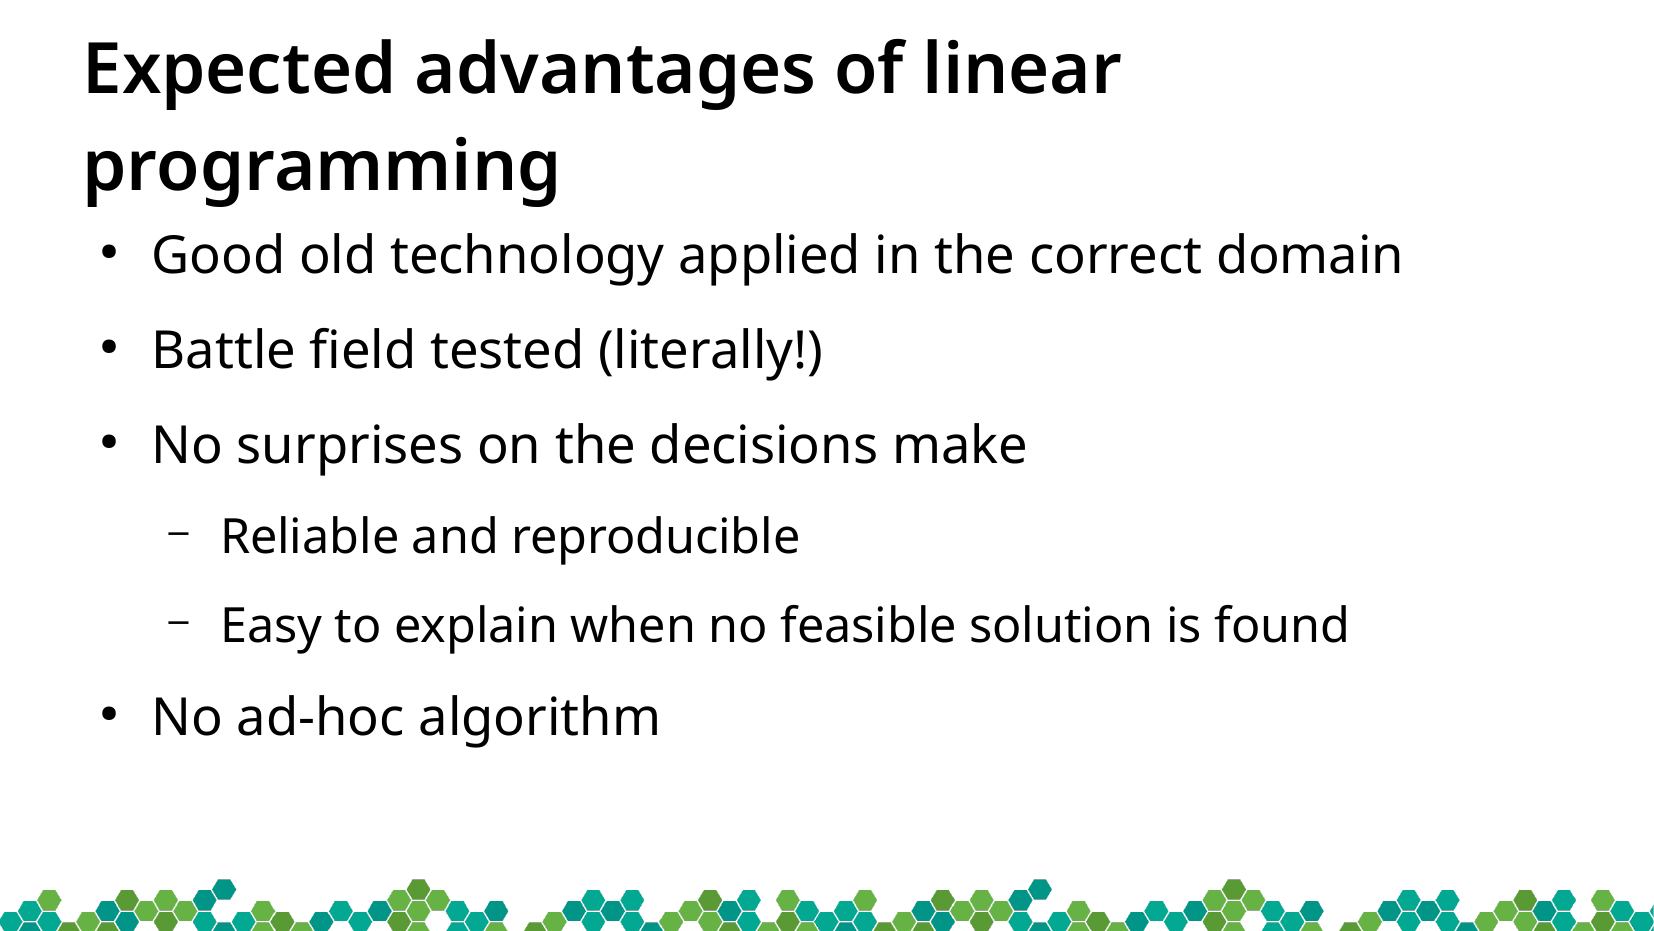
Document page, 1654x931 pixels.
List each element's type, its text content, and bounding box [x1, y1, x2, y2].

picture [0, 871, 1654, 931]
title Expected advantages of linear programming [82, 37, 1571, 193]
list Good old technology applied in the correct domain Battle field tested (literally!) No surprises on the decisions make Reliable and reproducible Easy to explain when no feasible solution is found No ad-hoc algorithm [82, 217, 1571, 758]
